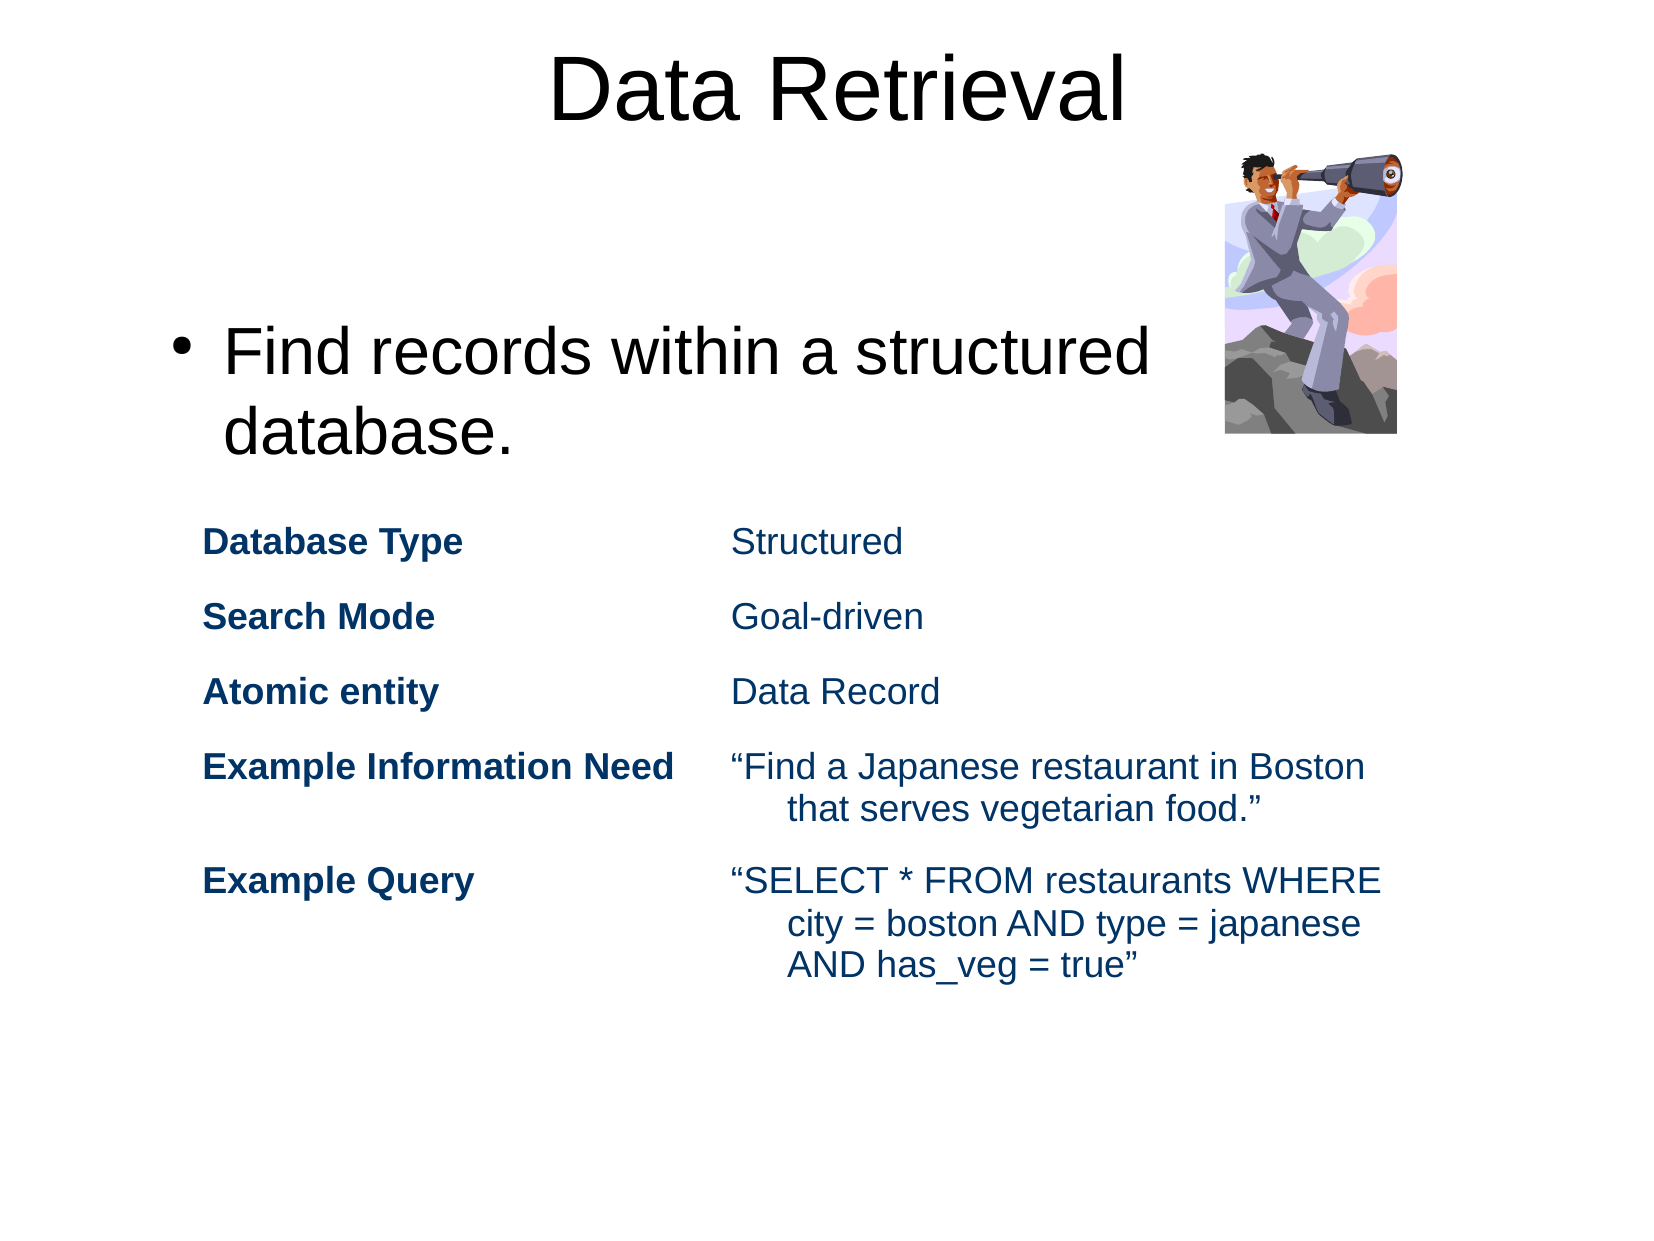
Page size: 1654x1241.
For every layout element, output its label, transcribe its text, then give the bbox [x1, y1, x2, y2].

title Data Retrieval [297, 20, 1346, 147]
table_cell Example Query [188, 852, 716, 1017]
table_header Database Type [188, 512, 716, 587]
table_cell “Find a Japanese restaurant in Boston that serves vegetarian food.” [716, 737, 1412, 852]
table_cell Goal-driven [716, 587, 1412, 662]
picture [1224, 150, 1407, 438]
table_cell “SELECT * FROM restaurants WHERE city = boston AND type = japanese AND has_veg = true” [716, 852, 1412, 1017]
table_cell Data Record [716, 662, 1412, 737]
table_header Structured [716, 512, 1412, 587]
list Find records within a structured database. [137, 299, 1175, 488]
table_cell Example Information Need [188, 737, 716, 852]
table_cell Search Mode [188, 587, 716, 662]
table_cell Atomic entity [188, 662, 716, 737]
